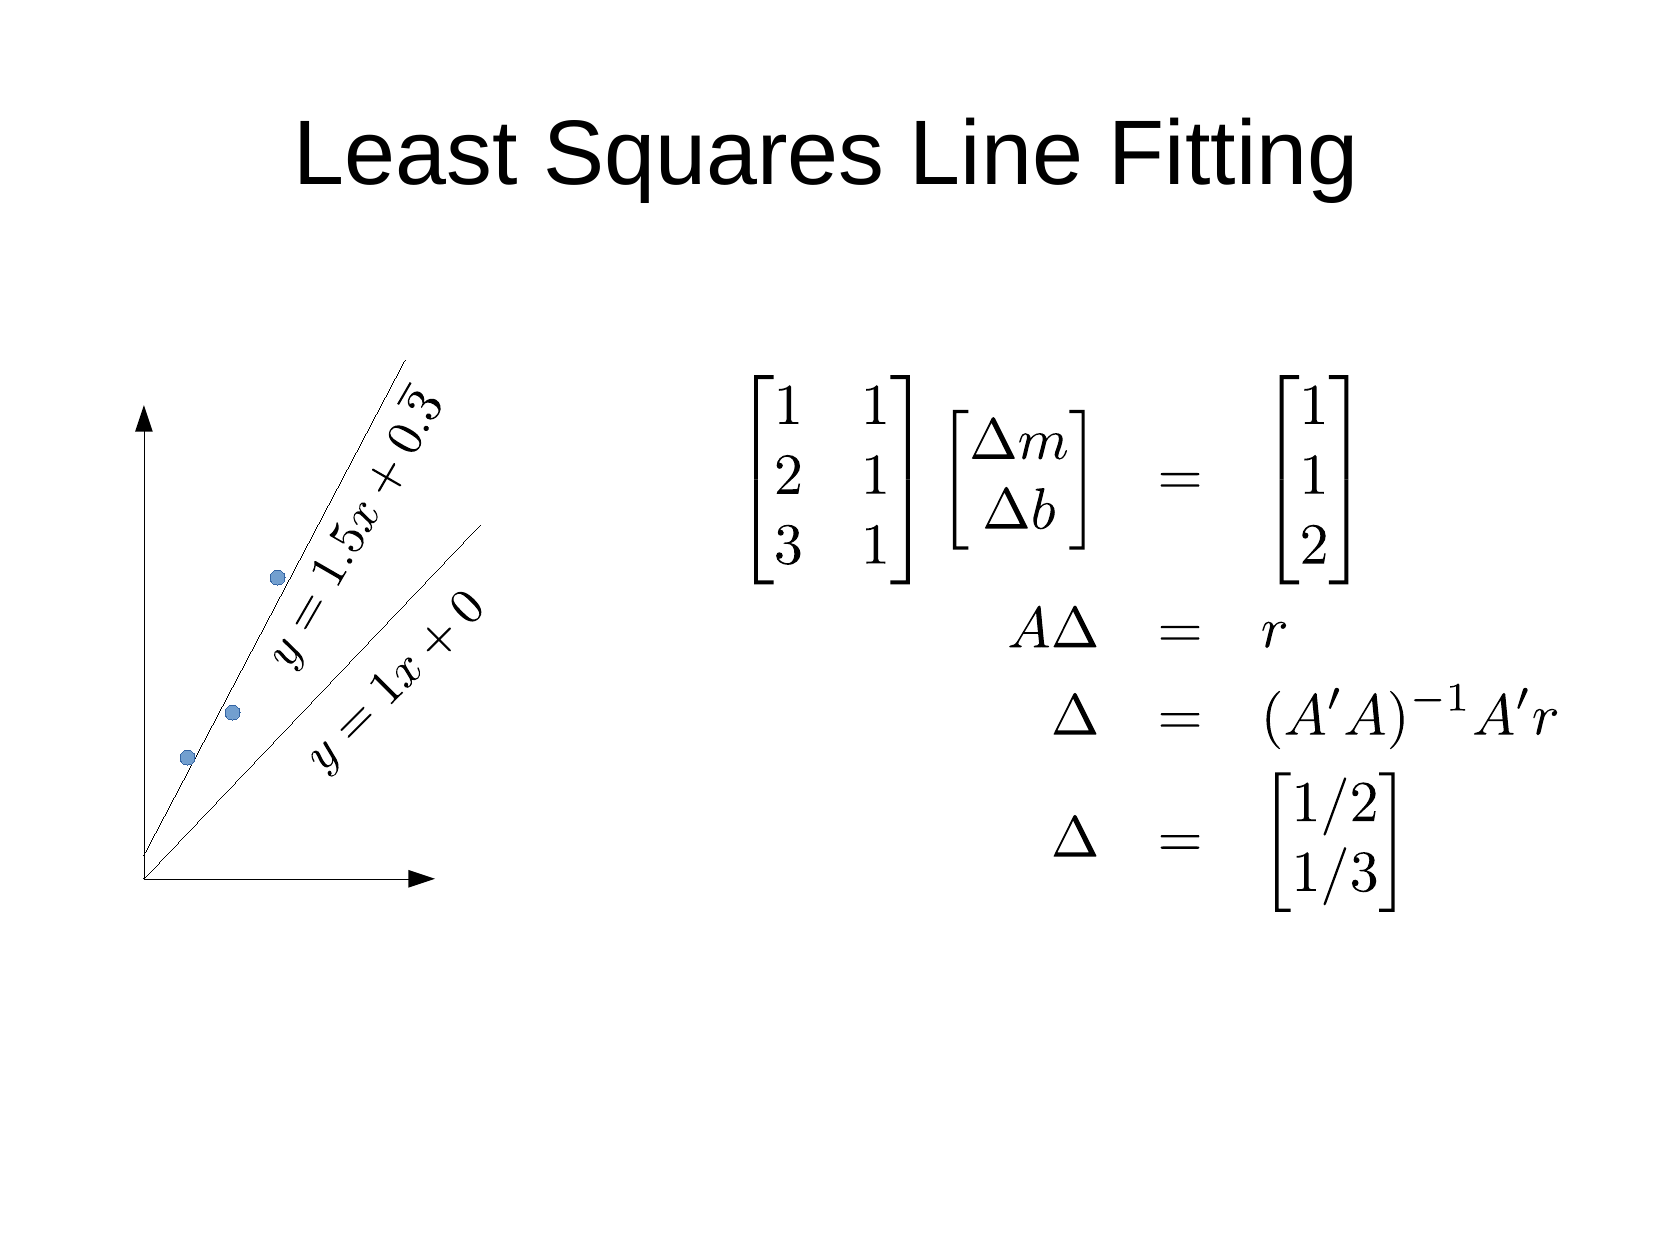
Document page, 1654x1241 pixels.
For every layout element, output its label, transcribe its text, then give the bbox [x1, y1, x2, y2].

text_box [300, 586, 494, 781]
title Least Squares Line Fitting [82, 49, 1571, 257]
text_box [270, 570, 286, 586]
text_box [225, 705, 241, 721]
text_box [180, 750, 196, 766]
text_box [735, 375, 1560, 912]
text_box [255, 382, 453, 676]
